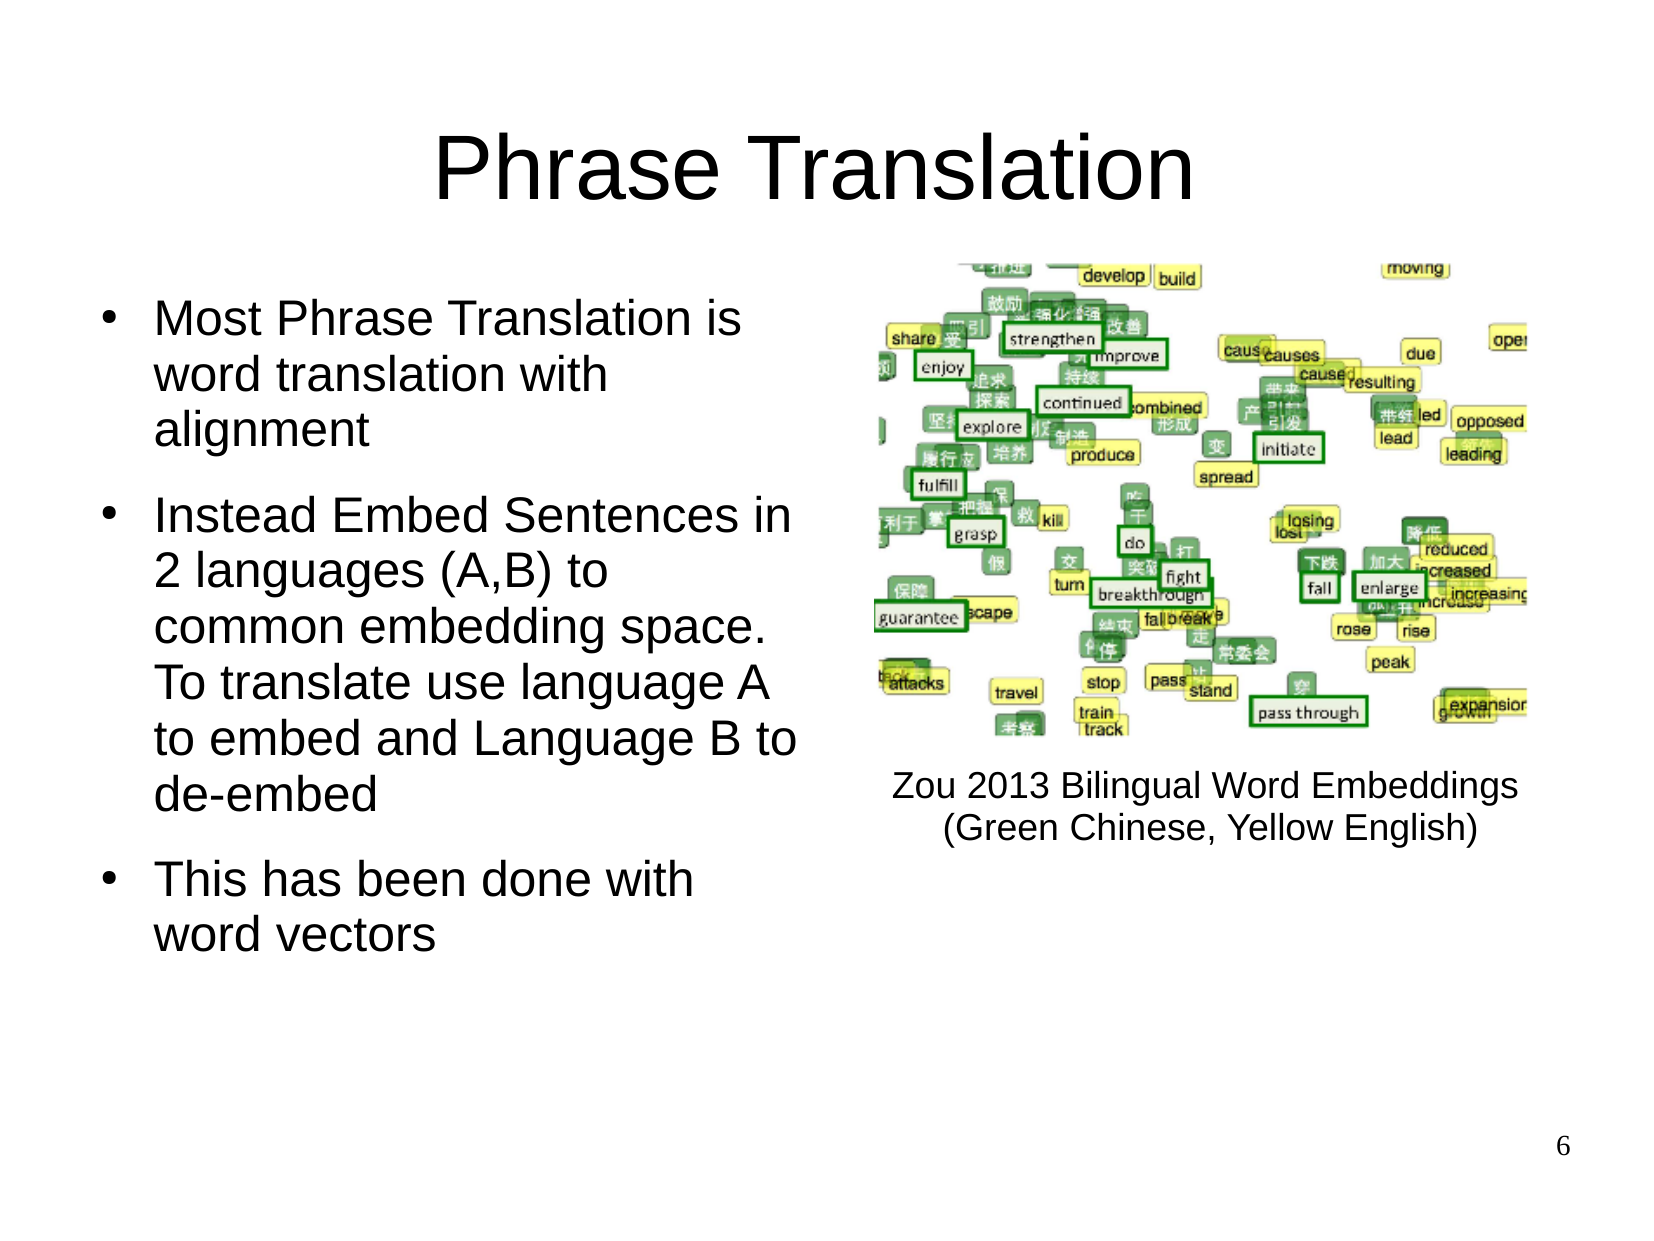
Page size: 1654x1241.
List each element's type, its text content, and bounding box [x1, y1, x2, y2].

list Most Phrase Translation is word translation with alignment Instead Embed Sentences in 2 languages (A,B) to common embedding space. To translate use language A to embed and Language B to de-embed This has been done with word vectors [82, 290, 809, 1010]
picture [874, 257, 1548, 756]
title Phrase Translation [70, 64, 1560, 272]
